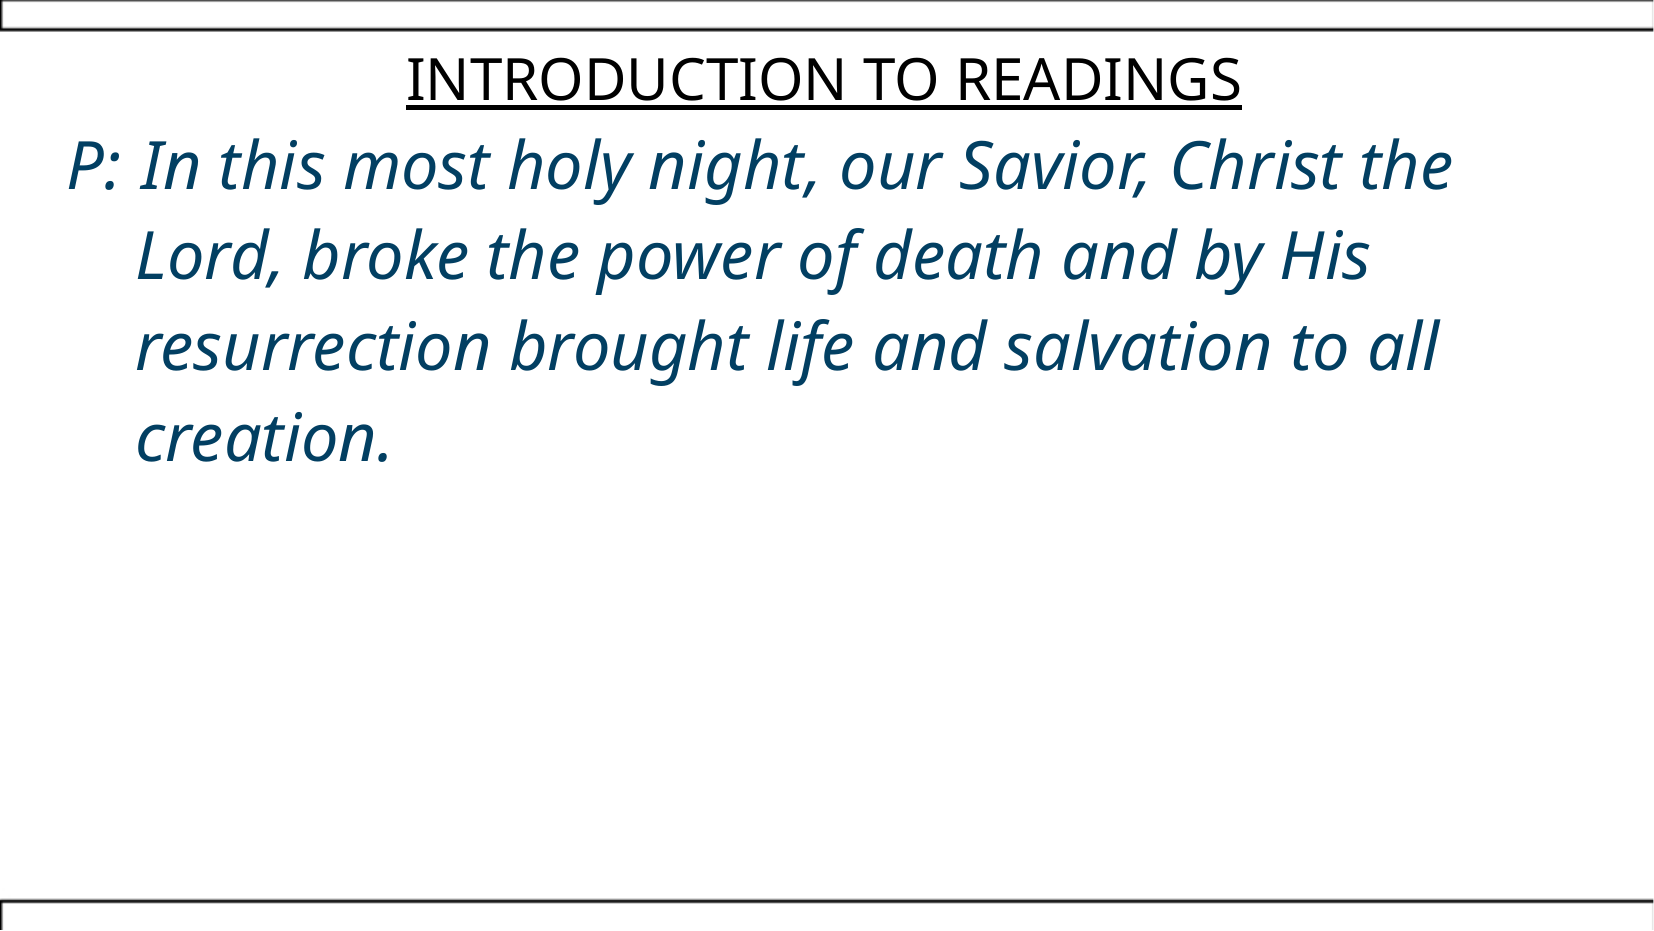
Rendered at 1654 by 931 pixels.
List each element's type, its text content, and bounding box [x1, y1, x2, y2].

text_box INTRODUCTION TO READINGS P: In this most holy night, our Savior, Christ the Lord, broke the power of death and by His resurrection brought life and salvation to all creation. [51, 31, 1597, 479]
picture [0, 0, 1654, 930]
